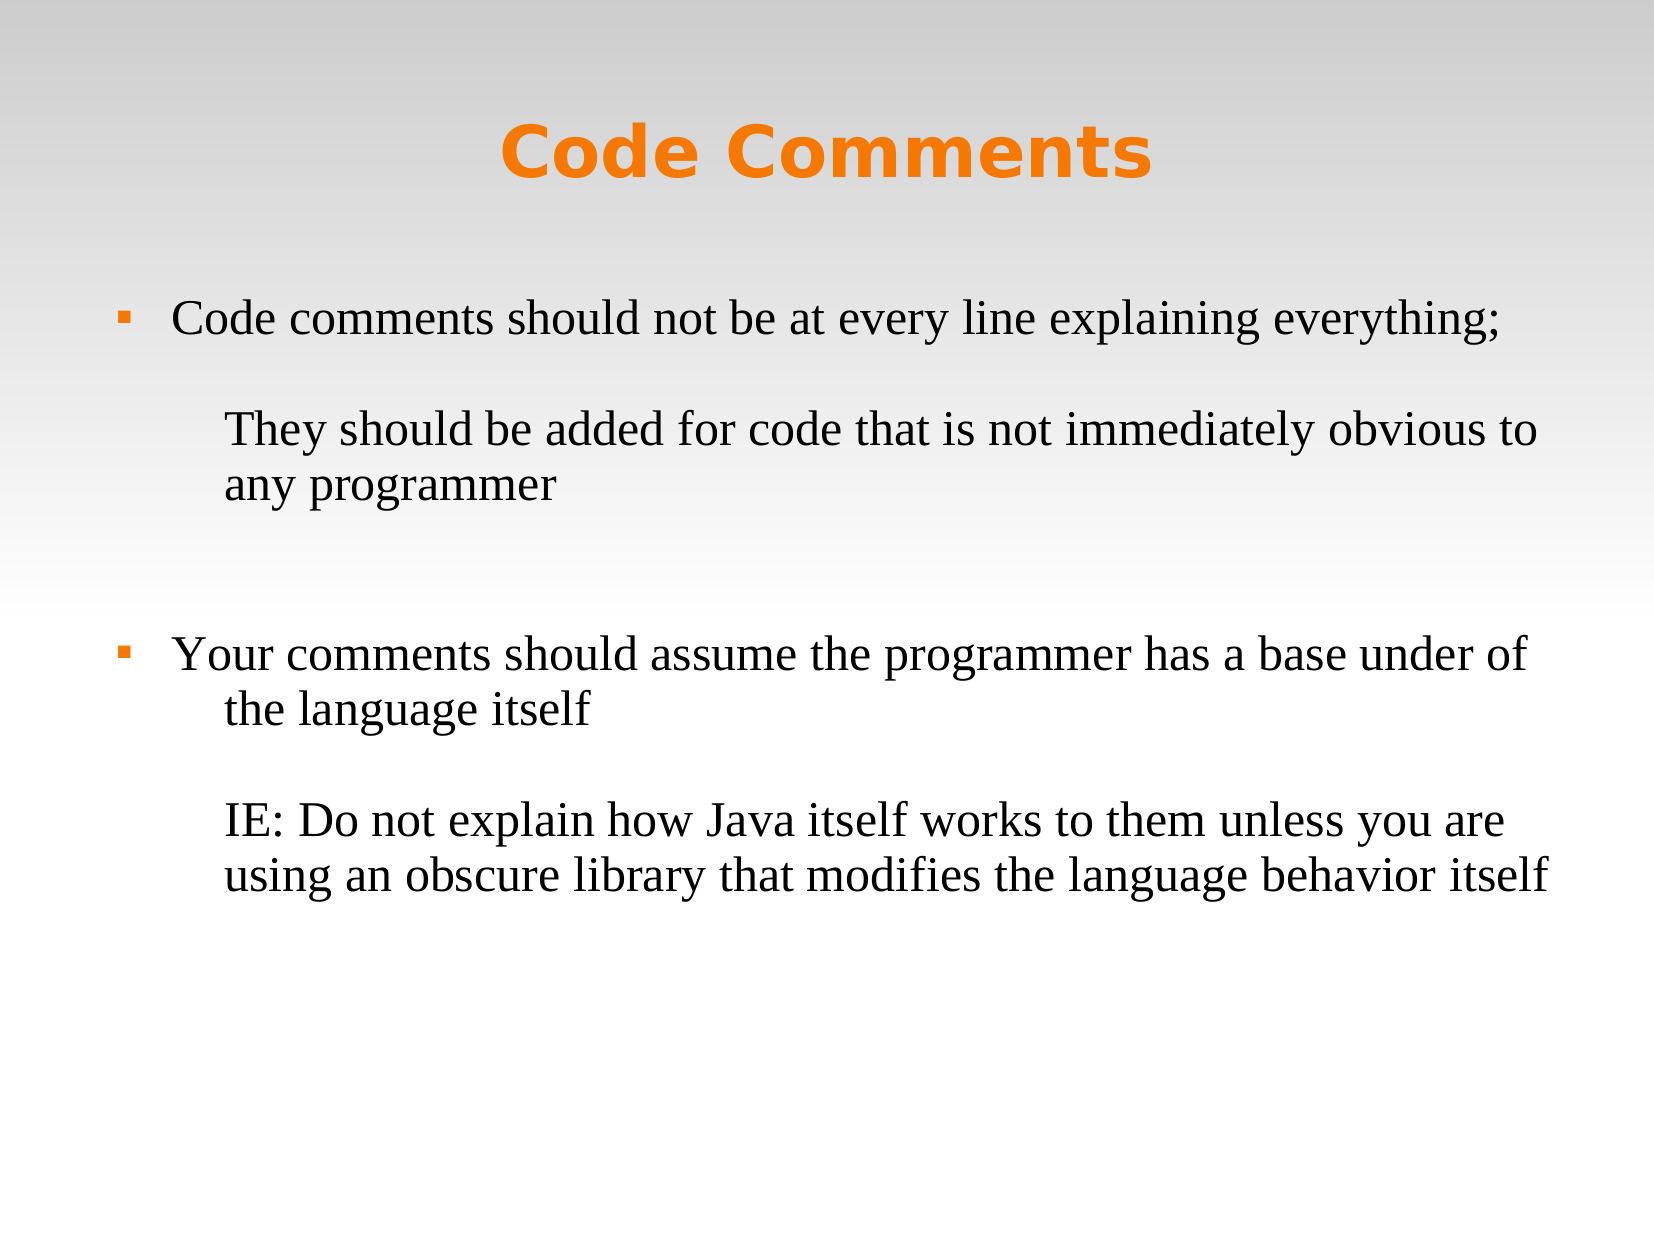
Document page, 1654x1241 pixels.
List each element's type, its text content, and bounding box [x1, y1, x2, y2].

list Code comments should not be at every line explaining everything; They should be added for code that is not immediately obvious to any programmer Your comments should assume the programmer has a base under of the language itself IE: Do not explain how Java itself works to them unless you are using an obscure library that modifies the language behavior itself [82, 290, 1571, 1109]
title Code Comments [82, 49, 1571, 257]
